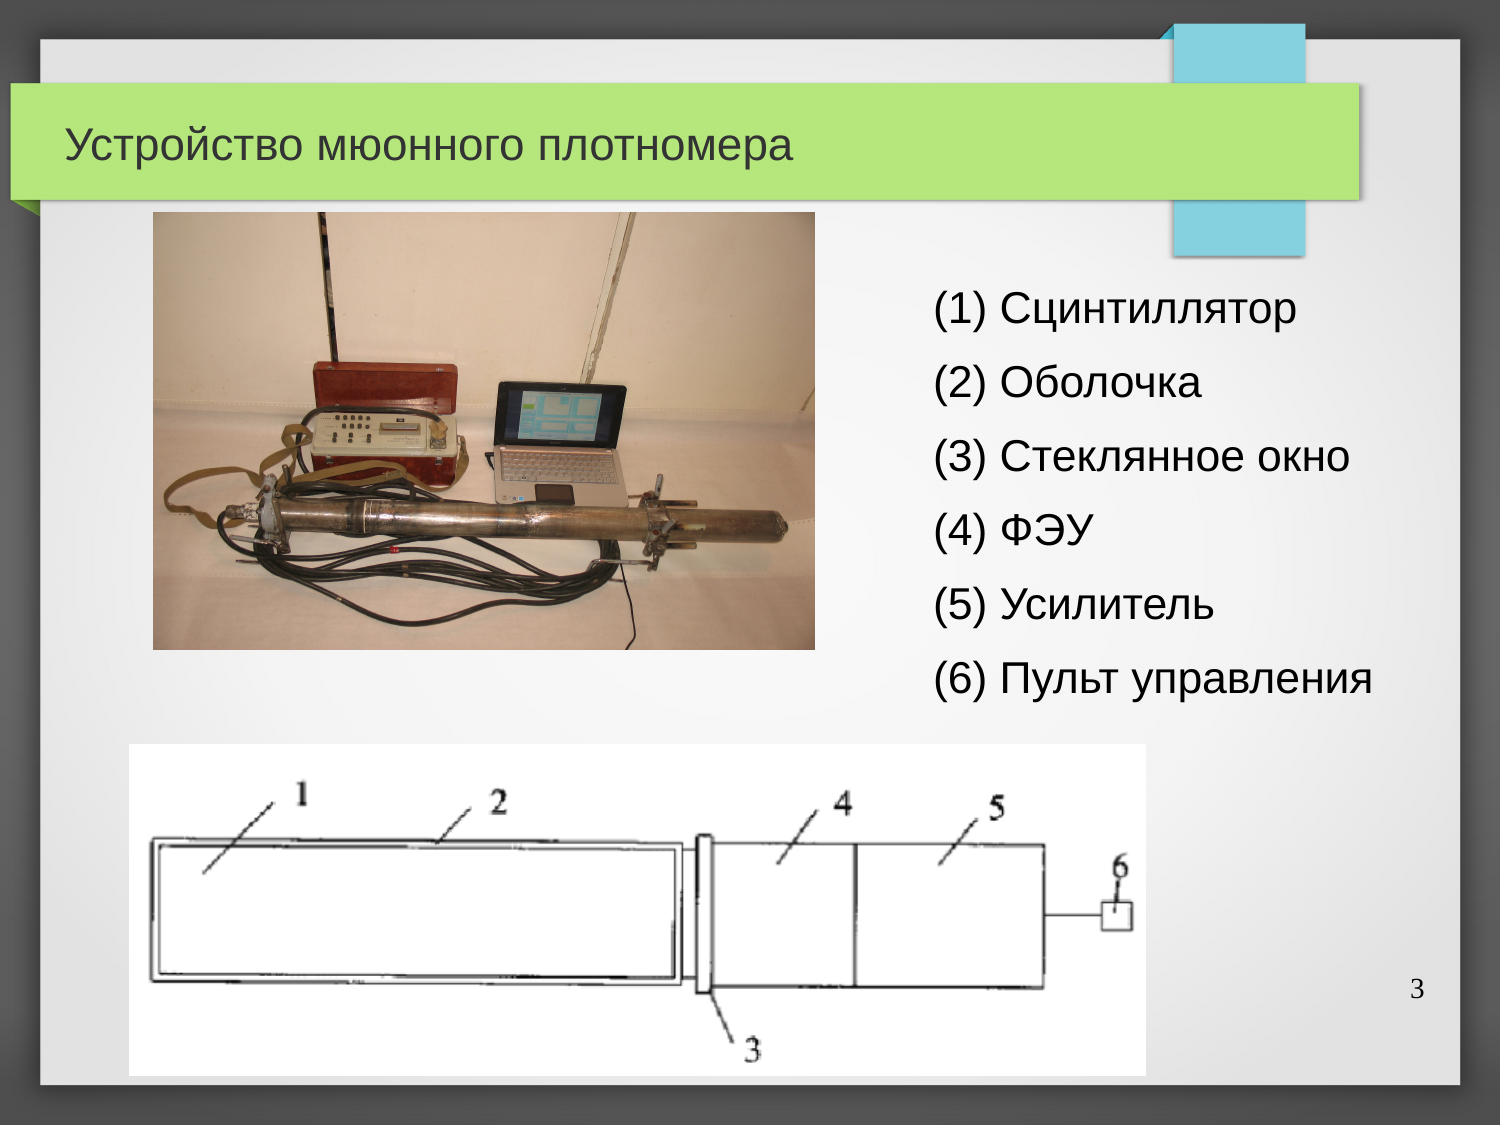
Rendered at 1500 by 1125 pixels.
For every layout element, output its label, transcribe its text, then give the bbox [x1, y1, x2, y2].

list (1) Сцинтиллятор (2) Оболочка (3) Стеклянное окно (4) ФЭУ (5) Усилитель (6) Пульт управления [862, 283, 1396, 1003]
picture [0, 0, 1500, 1125]
title Устройство мюонного плотномера [64, 96, 1115, 193]
